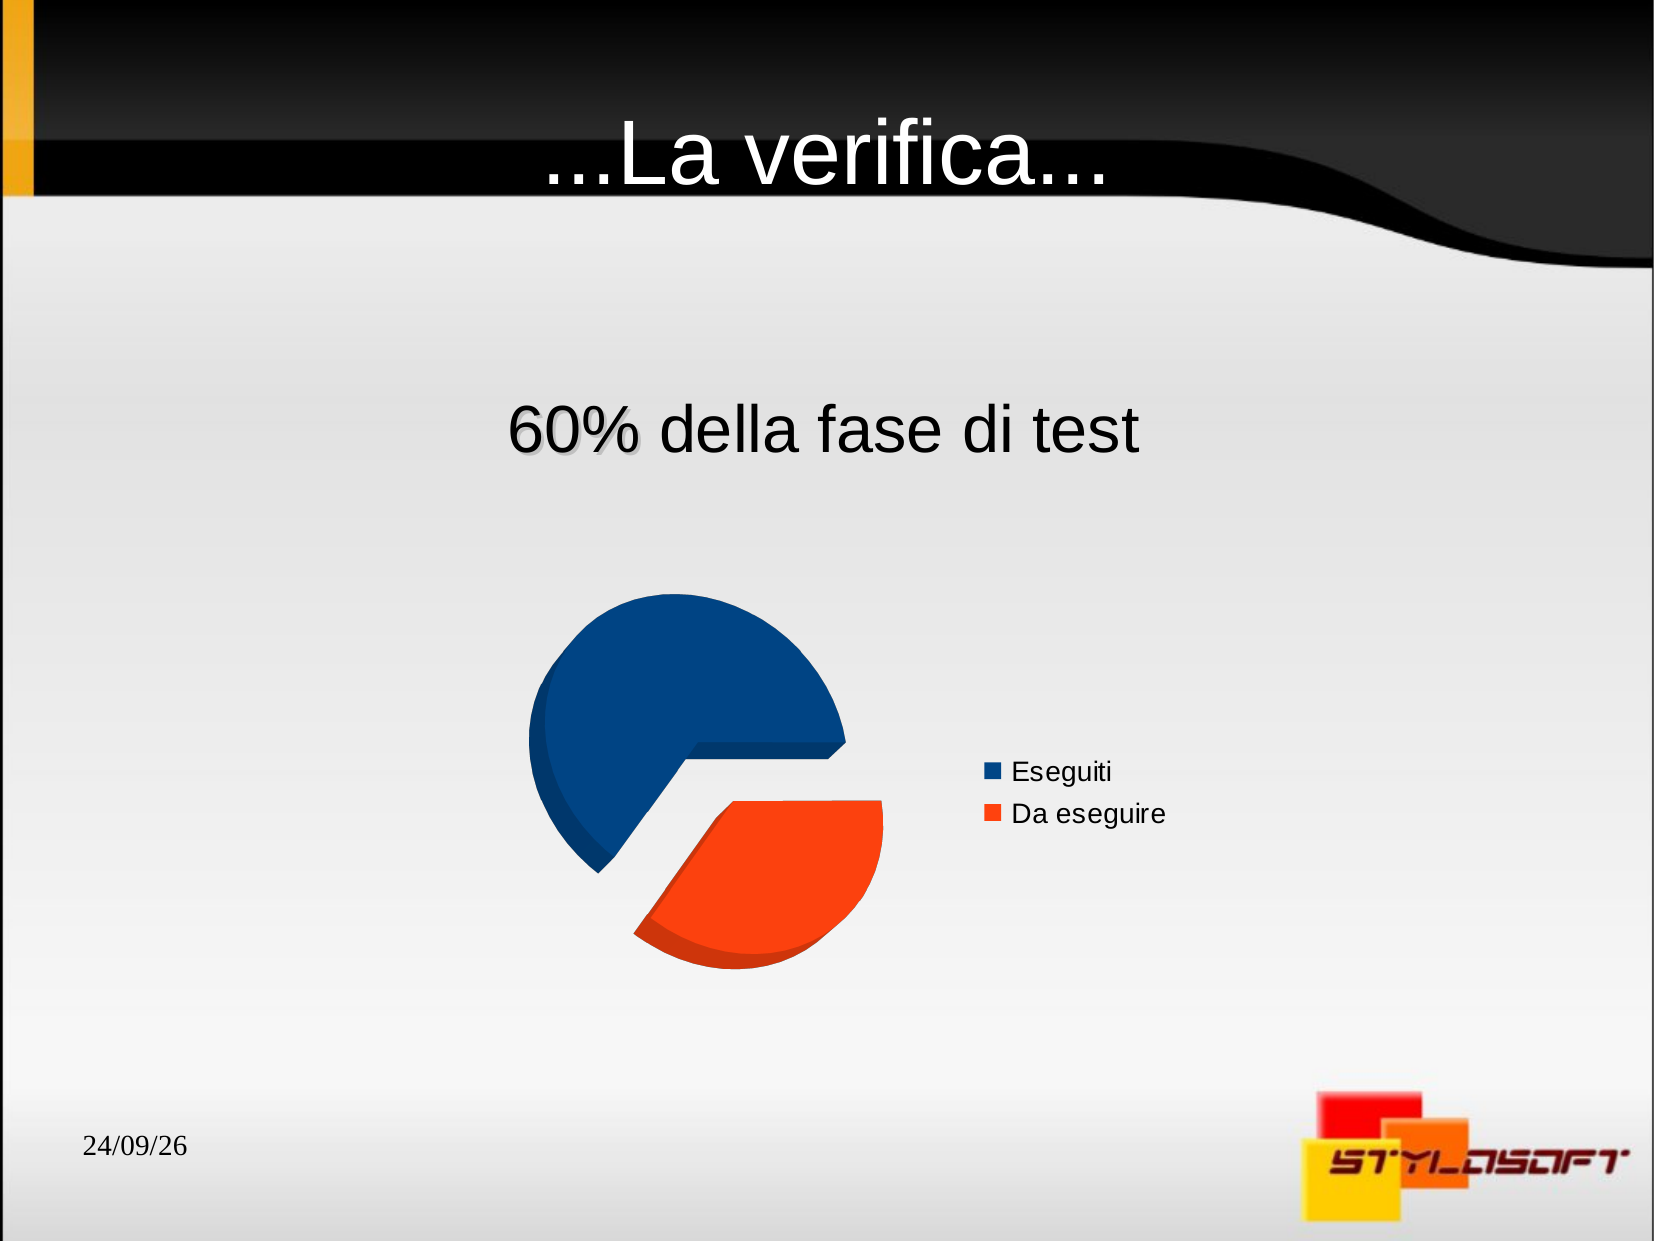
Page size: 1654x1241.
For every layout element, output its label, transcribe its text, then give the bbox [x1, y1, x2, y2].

chart [413, 442, 1211, 1141]
picture [0, 0, 1654, 1241]
subtitle 60% della fase di test [82, 297, 1565, 562]
title ...La verifica... [82, 56, 1571, 250]
